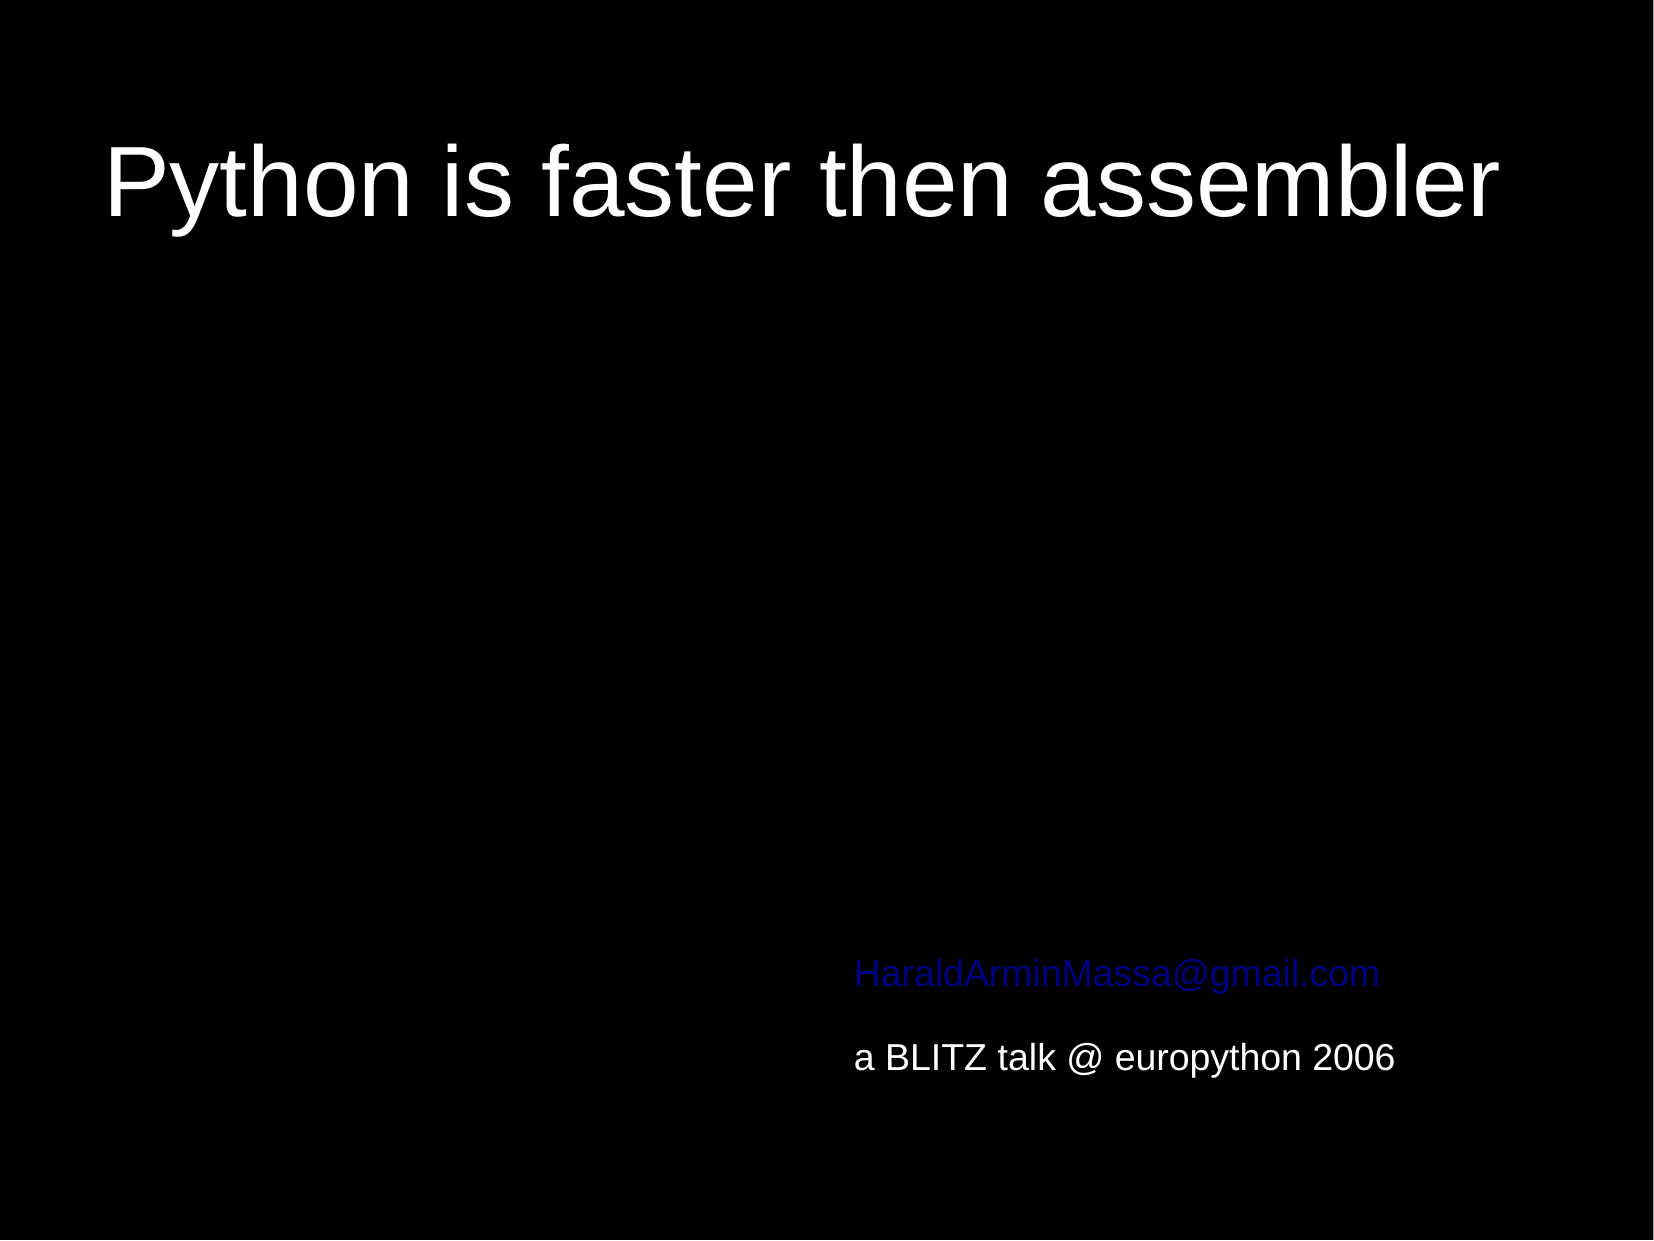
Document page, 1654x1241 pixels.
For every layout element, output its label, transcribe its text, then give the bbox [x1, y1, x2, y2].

text_box HaraldArminMassa@gmail.com a BLITZ talk @ europython 2006 [839, 944, 1466, 1091]
text_box Python is faster then assembler [88, 118, 1654, 250]
